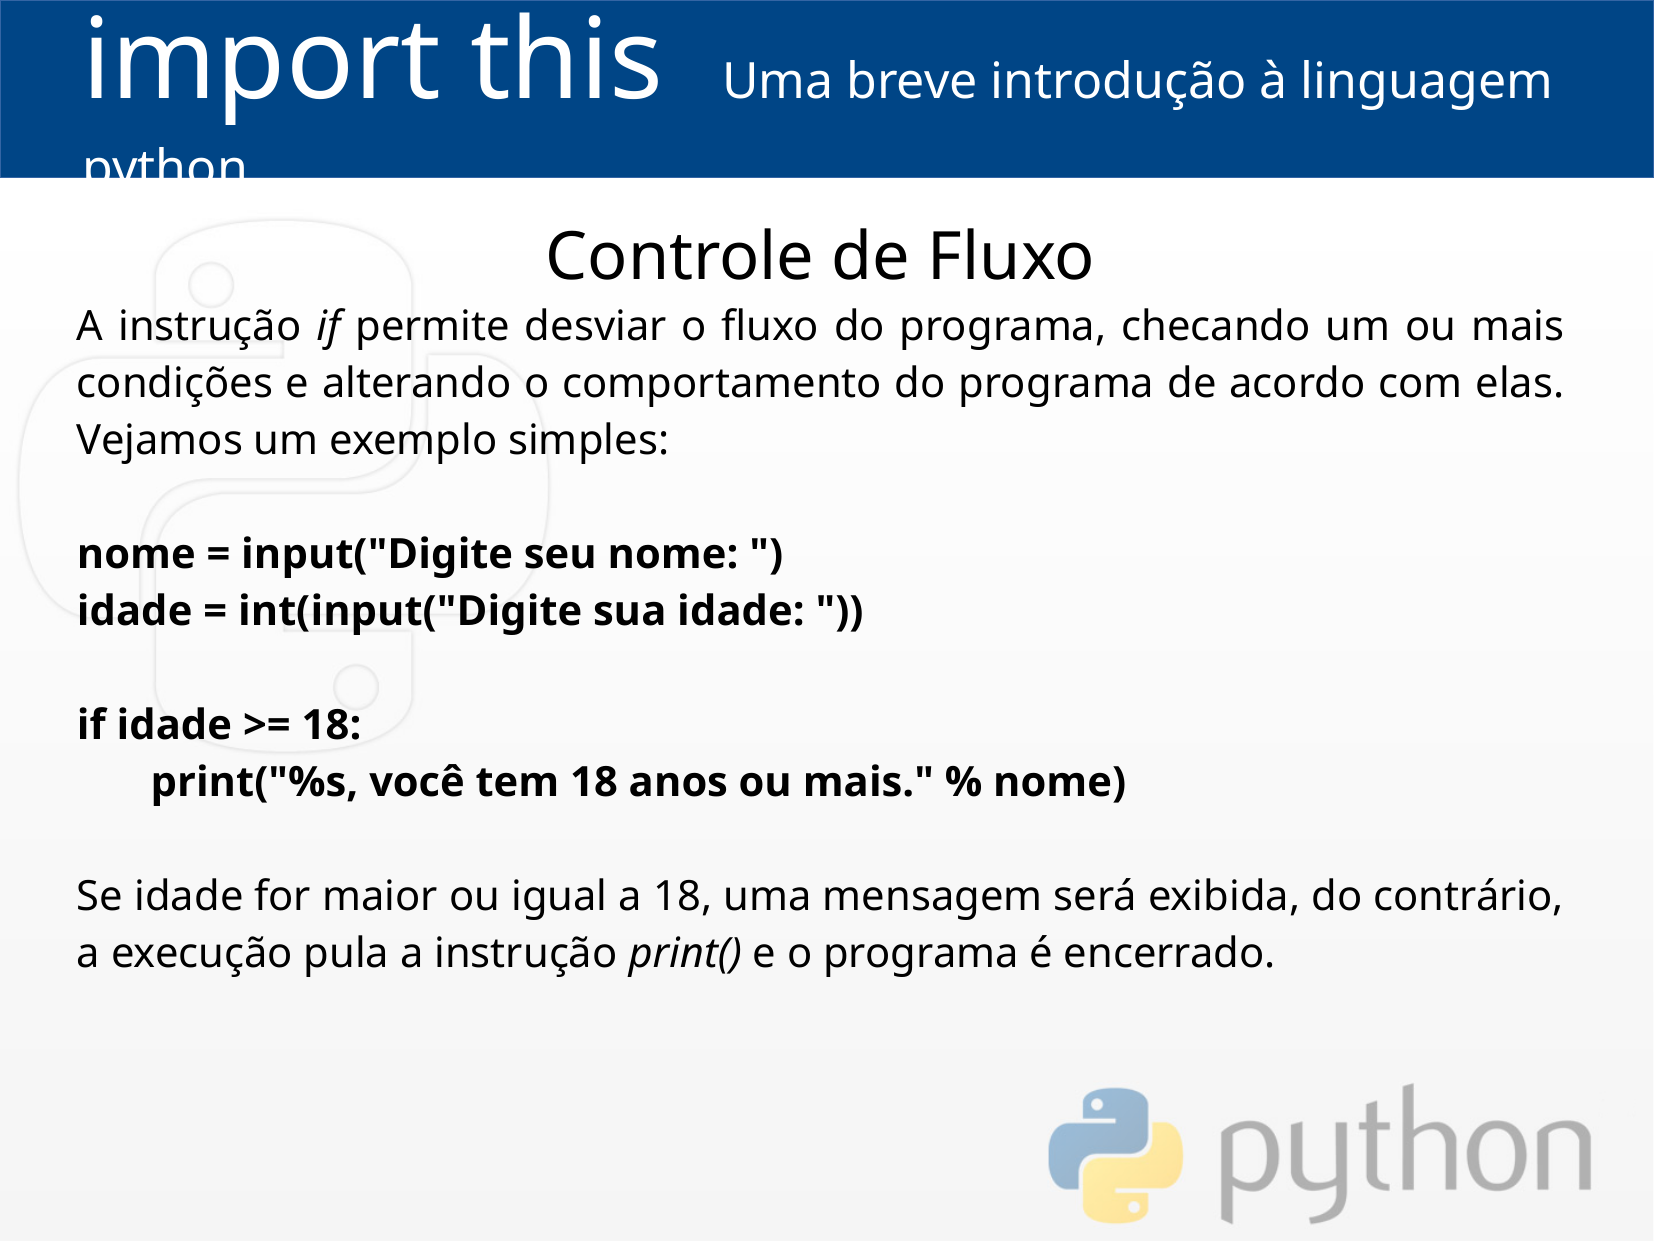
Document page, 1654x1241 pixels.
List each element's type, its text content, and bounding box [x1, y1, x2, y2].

text_box Controle de Fluxo [106, 200, 1536, 296]
title import this Uma breve introdução à linguagem python [82, 1, 1571, 178]
picture [0, 200, 1654, 1241]
subtitle A instrução if permite desviar o fluxo do programa, checando um ou mais condições e alterando o comportamento do programa de acordo com elas. Vejamos um exemplo simples: nome = input("Digite seu nome: ") idade = int(input("Digite sua idade: ")) if idade >= 18: print("%s, você tem 18 anos ou mais." % nome) Se idade for maior ou igual a 18, uma mensagem será exibida, do contrário, a execução pula a instrução print() e o programa é encerrado. [76, 319, 1565, 1128]
text_box [0, 0, 1654, 178]
